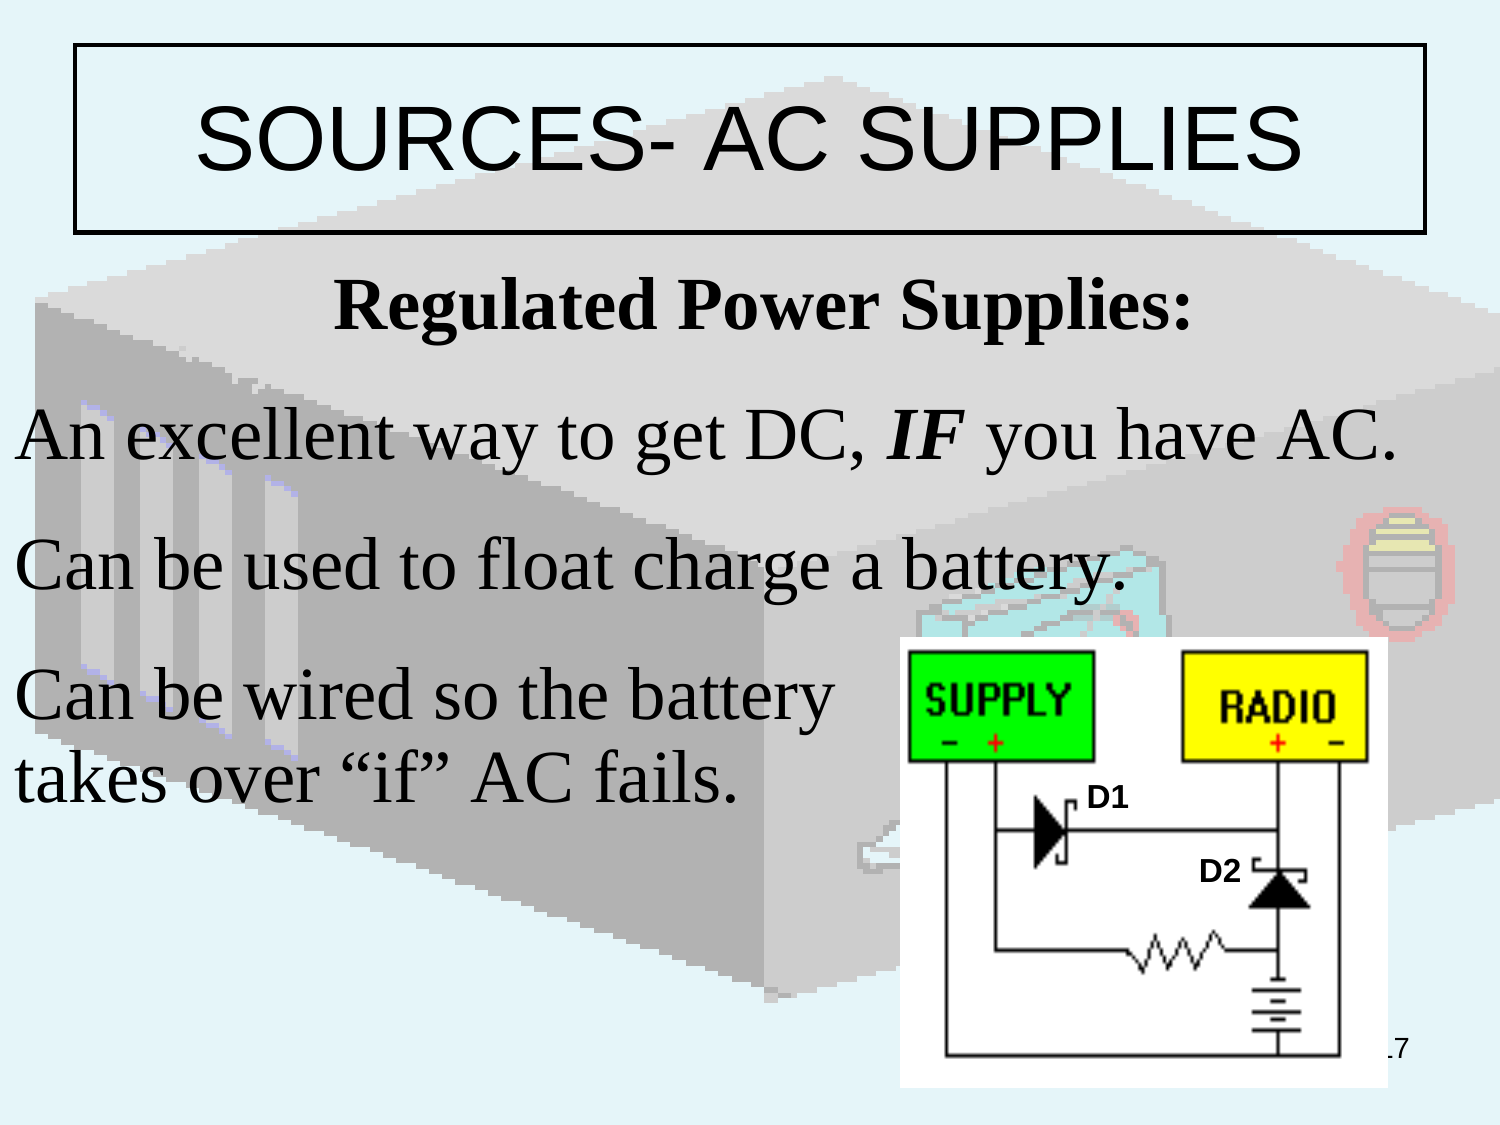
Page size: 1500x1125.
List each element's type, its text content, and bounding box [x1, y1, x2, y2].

text_box D2 [1162, 844, 1279, 898]
title SOURCES- AC SUPPLIES [75, 45, 1426, 233]
picture [29, 66, 1500, 1088]
text_box Regulated Power Supplies: An excellent way to get DC, IF you have AC. Can be used to float charge a battery. Can be wired so the battery takes over “if” AC fails. [0, 255, 1471, 827]
text_box D1 [1049, 770, 1166, 824]
